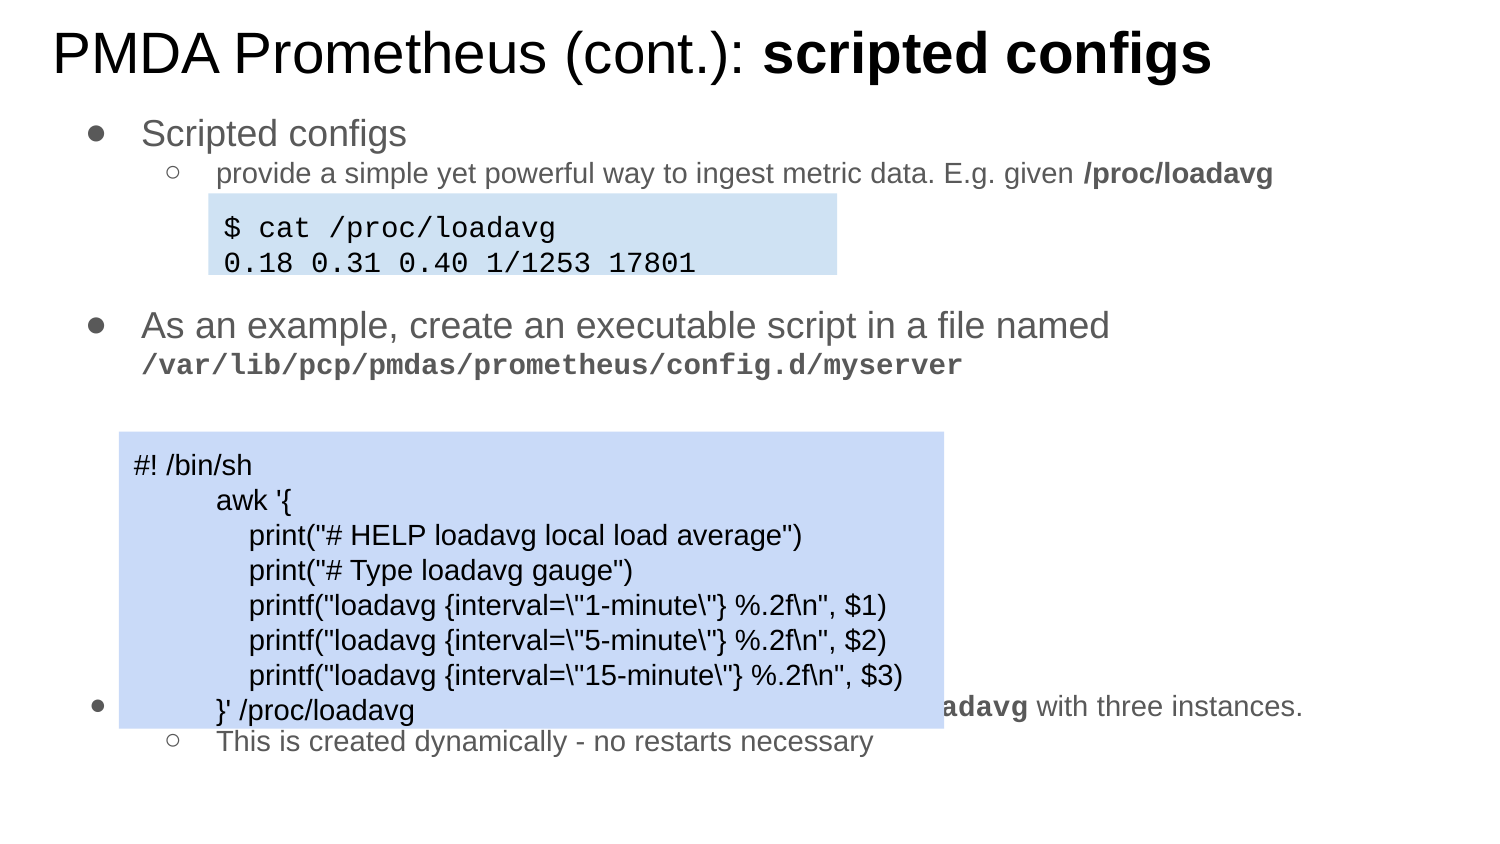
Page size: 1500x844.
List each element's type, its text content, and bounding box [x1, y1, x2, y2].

text_box #! /bin/sh awk '{ print("# HELP loadavg local load average") print("# Type loadavg gauge") printf("loadavg {interval=\"1-minute\"} %.2f\n", $1) printf("loadavg {interval=\"5-minute\"} %.2f\n", $2) printf("loadavg {interval=\"15-minute\"} %.2f\n", $3) }' /proc/loadavg [118, 431, 945, 729]
list Scripted configs provide a simple yet powerful way to ingest metric data. E.g. given /proc/loadavg As an example, create an executable script in a file named /var/lib/pcp/pmdas/prometheus/config.d/myserver Results in a PCP metric named prometheus.myserver.loadavg with three instances. This is created dynamically - no restarts necessary [51, 93, 1449, 835]
title PMDA Prometheus (cont.): scripted configs [37, 0, 1436, 94]
text_box $ cat /proc/loadavg 0.18 0.31 0.40 1/1253 17801 [208, 193, 838, 275]
